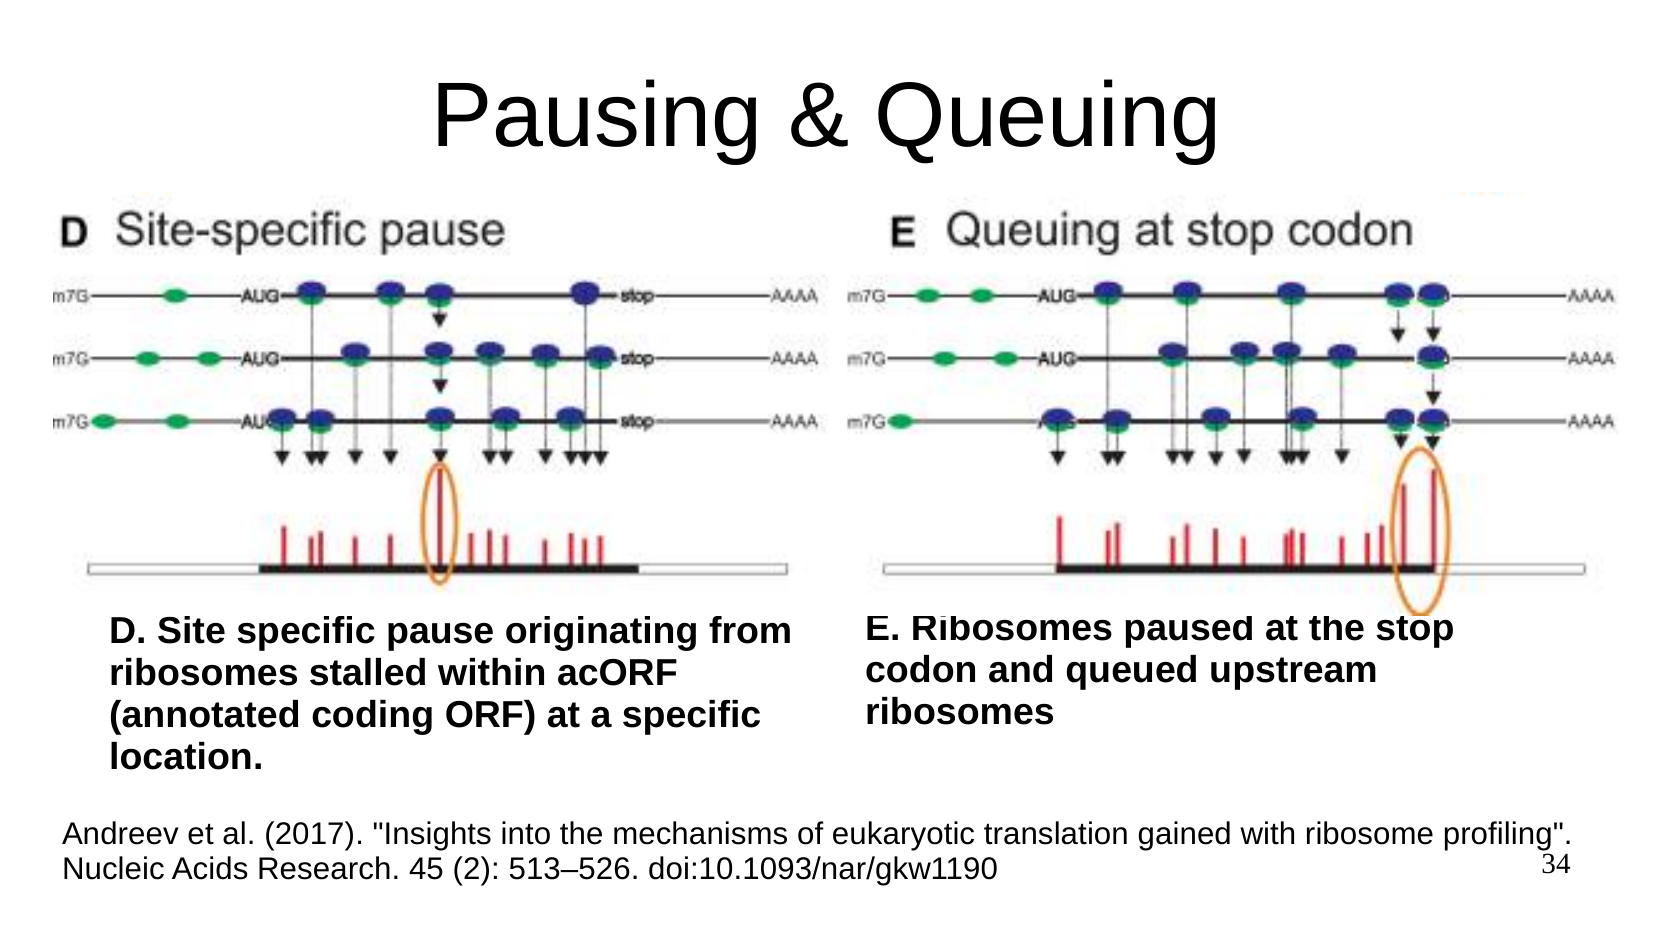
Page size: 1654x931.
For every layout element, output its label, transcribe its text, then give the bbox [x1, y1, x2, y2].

text_box E. Ribosomes paused at the stop codon and queued upstream ribosomes [850, 616, 1571, 741]
title Pausing & Queuing [82, 37, 1571, 192]
picture [53, 192, 1619, 616]
text_box Andreev et al. (2017). "Insights into the mechanisms of eukaryotic translation gained with ribosome profiling". Nucleic Acids Research. 45 (2): 513–526. doi:10.1093/nar/gkw1190 [47, 809, 1619, 904]
text_box D. Site specific pause originating from ribosomes stalled within acORF (annotated coding ORF) at a specific location. [94, 616, 815, 786]
